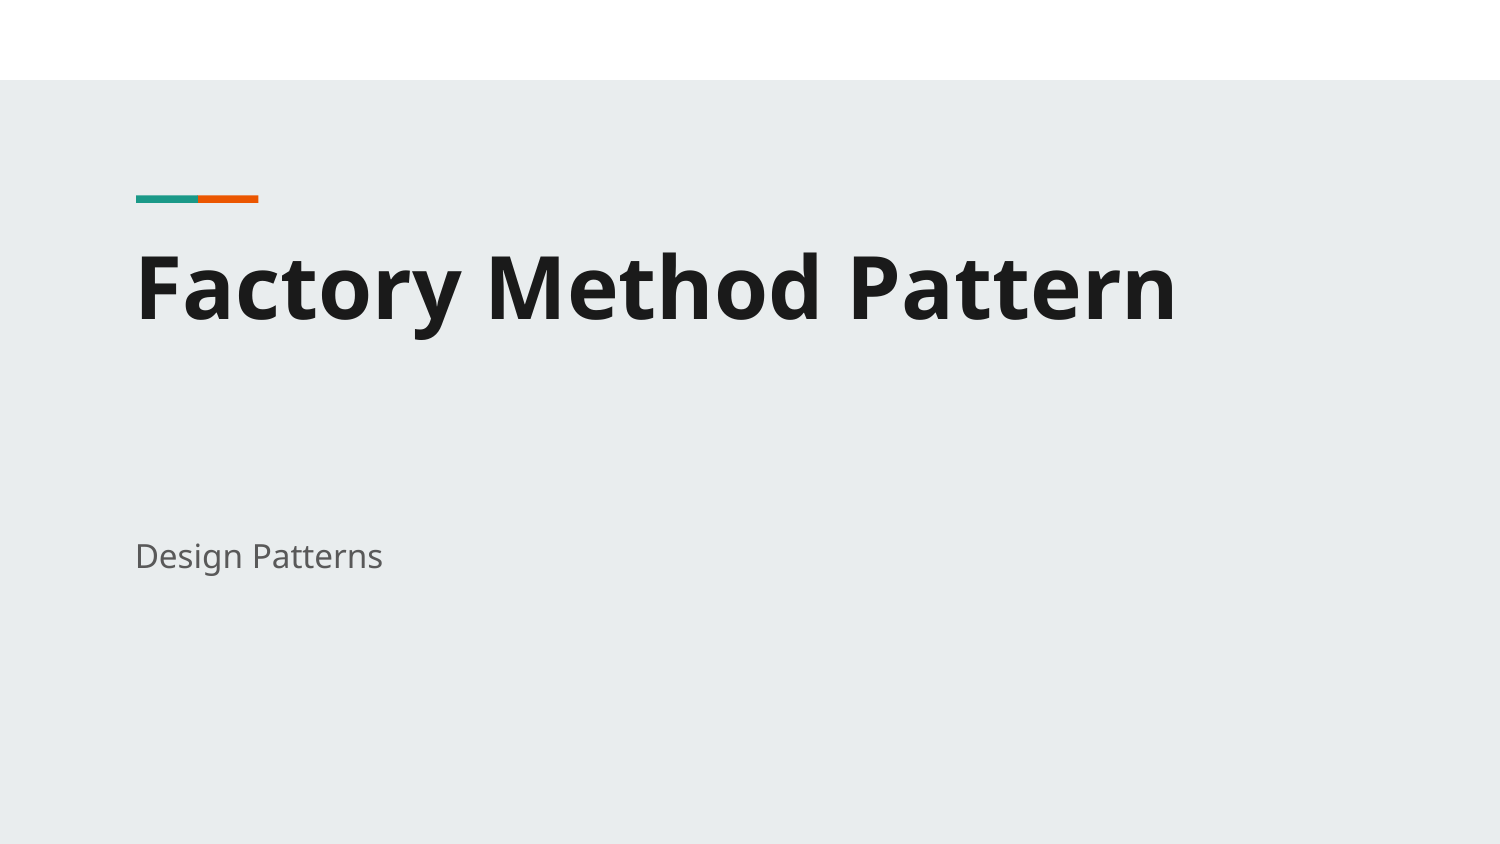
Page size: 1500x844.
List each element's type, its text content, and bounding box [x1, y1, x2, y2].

title Factory Method Pattern [119, 216, 1381, 490]
subtitle Design Patterns [119, 520, 1381, 610]
